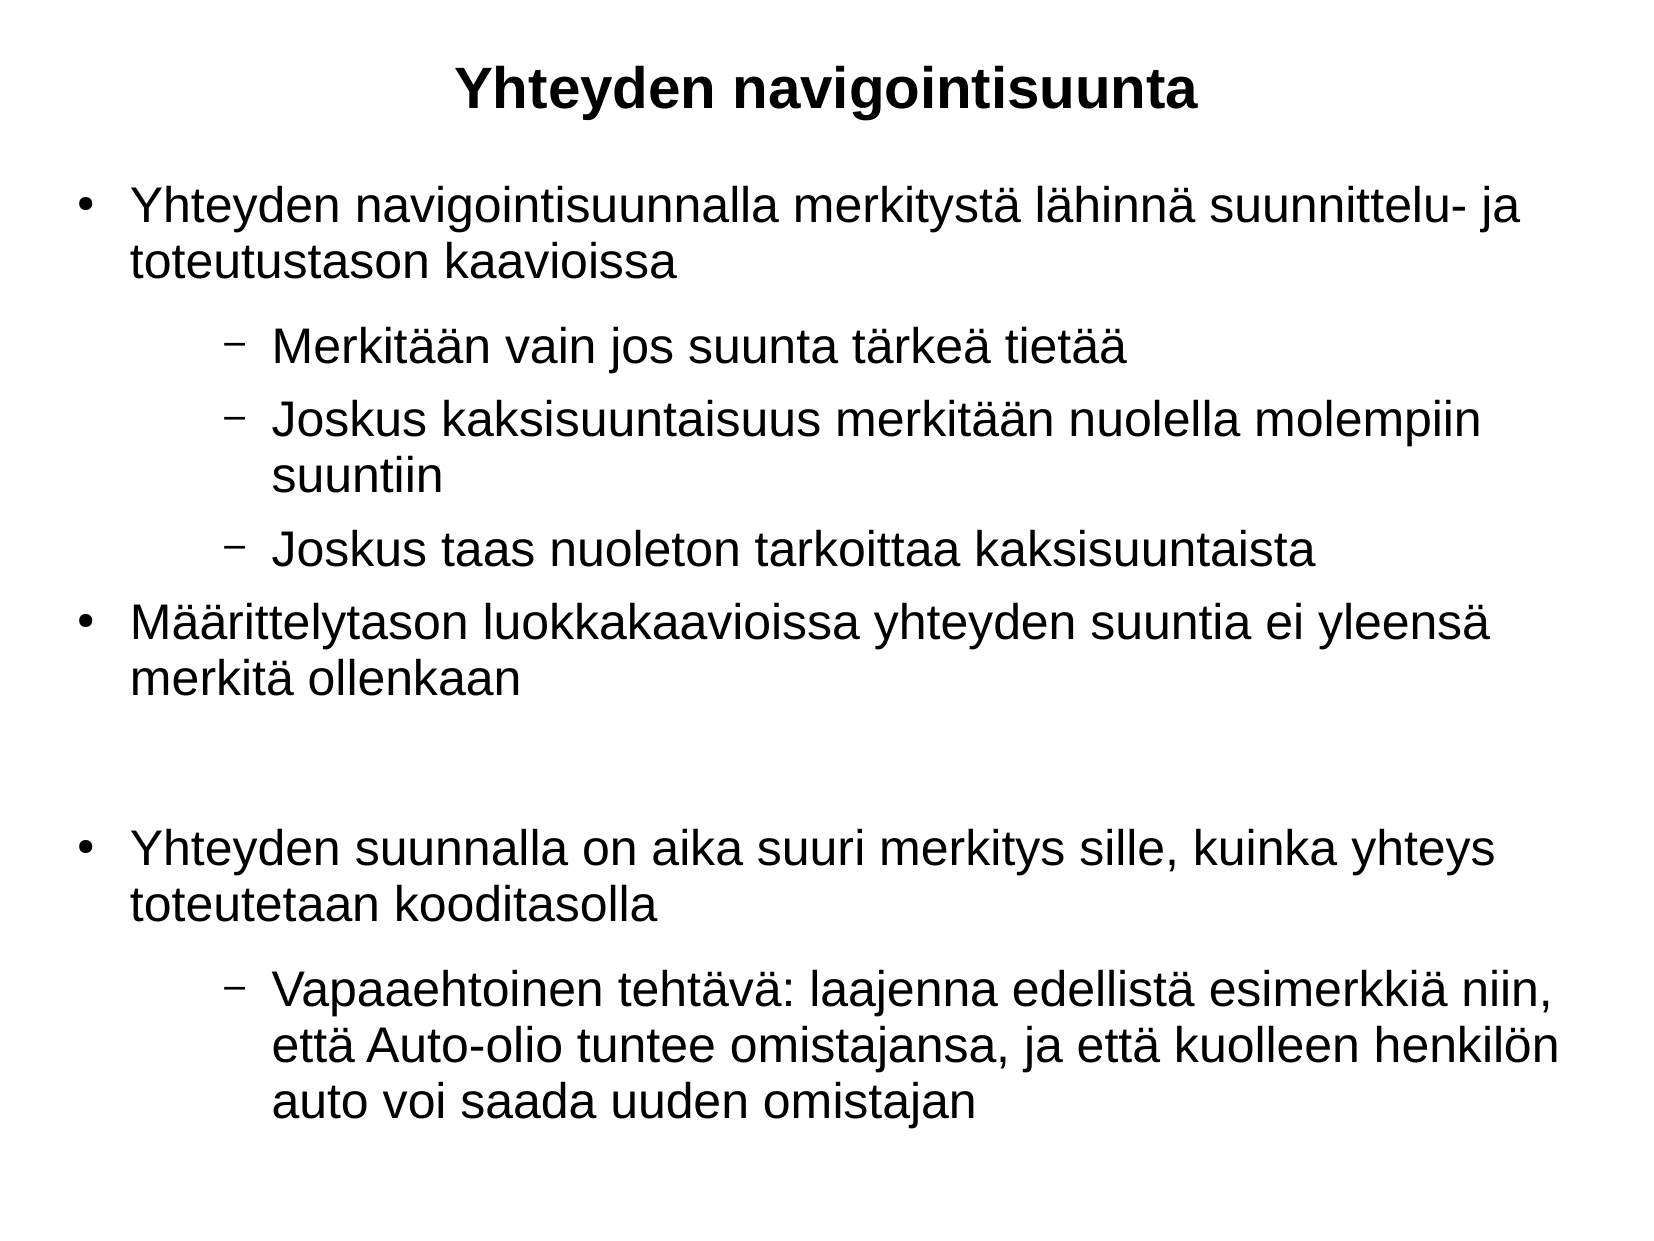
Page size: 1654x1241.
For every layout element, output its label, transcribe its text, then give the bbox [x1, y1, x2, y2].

title Yhteyden navigointisuunta [88, 29, 1565, 148]
list Yhteyden navigointisuunnalla merkitystä lähinnä suunnittelu- ja toteutustason kaavioissa Merkitään vain jos suunta tärkeä tietää Joskus kaksisuuntaisuus merkitään nuolella molempiin suuntiin Joskus taas nuoleton tarkoittaa kaksisuuntaista Määrittelytason luokkakaavioissa yhteyden suuntia ei yleensä merkitä ollenkaan Yhteyden suunnalla on aika suuri merkitys sille, kuinka yhteys toteutetaan kooditasolla Vapaaehtoinen tehtävä: laajenna edellistä esimerkkiä niin, että Auto-olio tuntee omistajansa, ja että kuolleen henkilön auto voi saada uuden omistajan [59, 177, 1571, 1182]
